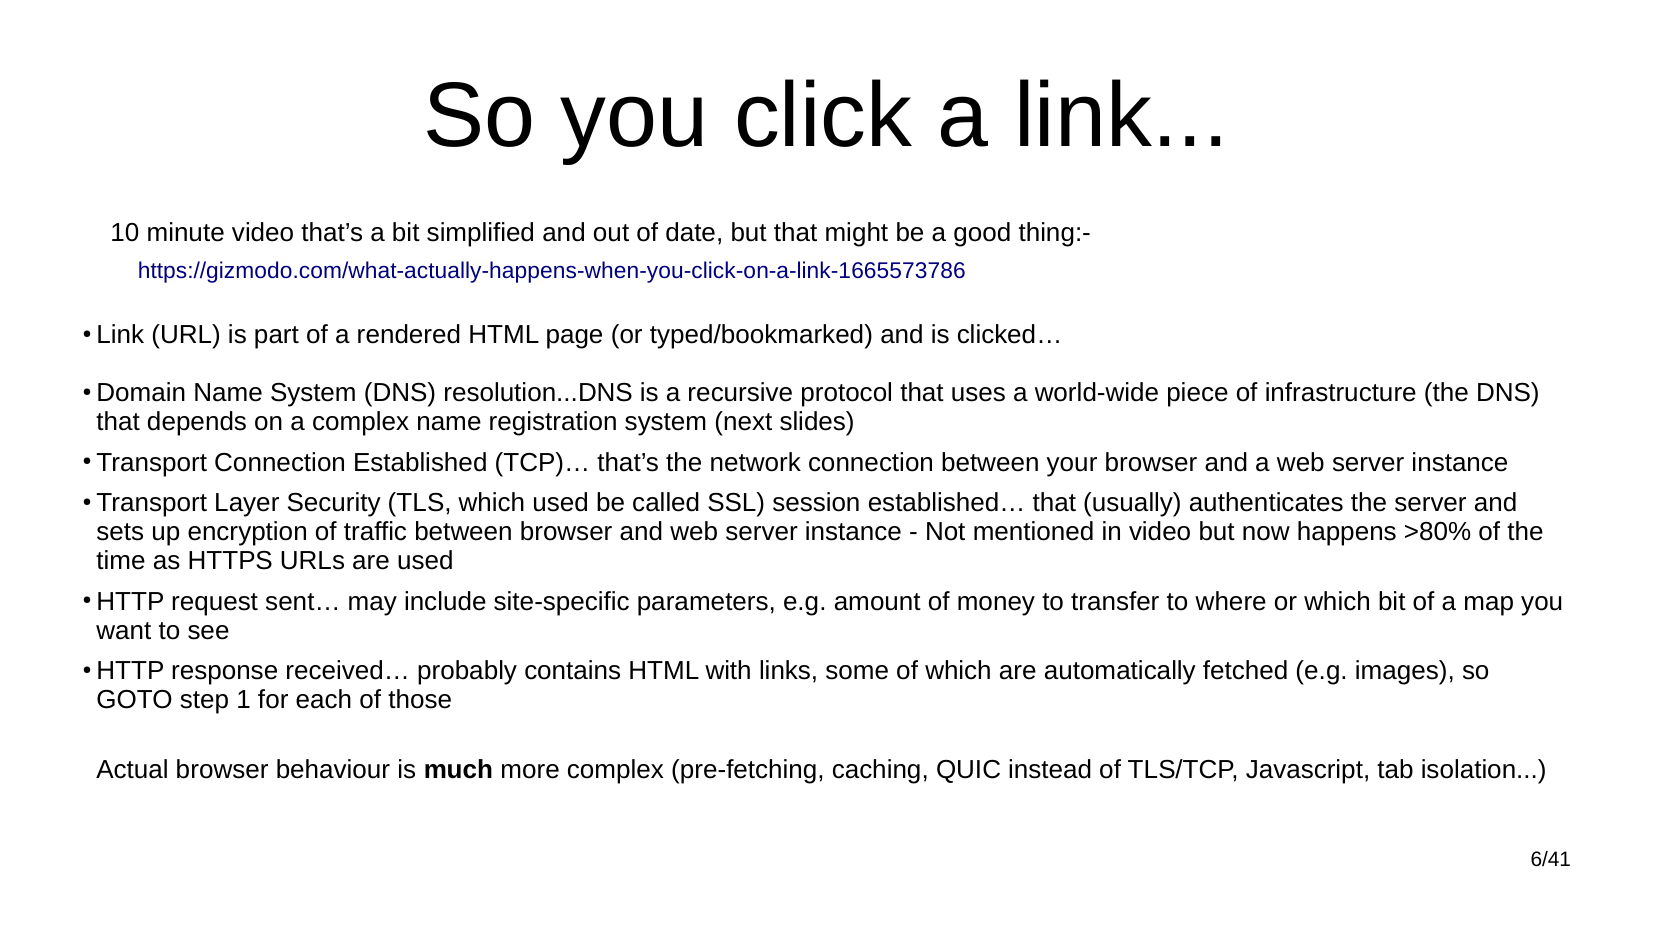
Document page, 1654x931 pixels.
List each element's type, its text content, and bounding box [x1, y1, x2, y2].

title So you click a link... [82, 37, 1571, 193]
list 10 minute video that’s a bit simplified and out of date, but that might be a good thing:- https://gizmodo.com/what-actually-happens-when-you-click-on-a-link-1665573786 Link (URL) is part of a rendered HTML page (or typed/bookmarked) and is clicked… Domain Name System (DNS) resolution...DNS is a recursive protocol that uses a world-wide piece of infrastructure (the DNS) that depends on a complex name registration system (next slides) Transport Connection Established (TCP)… that’s the network connection between your browser and a web server instance Transport Layer Security (TLS, which used be called SSL) session established… that (usually) authenticates the server and sets up encryption of traffic between browser and web server instance - Not mentioned in video but now happens >80% of the time as HTTPS URLs are used HTTP request sent… may include site-specific parameters, e.g. amount of money to transfer to where or which bit of a map you want to see HTTP response received… probably contains HTML with links, some of which are automatically fetched (e.g. images), so GOTO step 1 for each of those Actual browser behaviour is much more complex (pre-fetching, caching, QUIC instead of TLS/TCP, Javascript, tab isolation...) [82, 217, 1571, 827]
